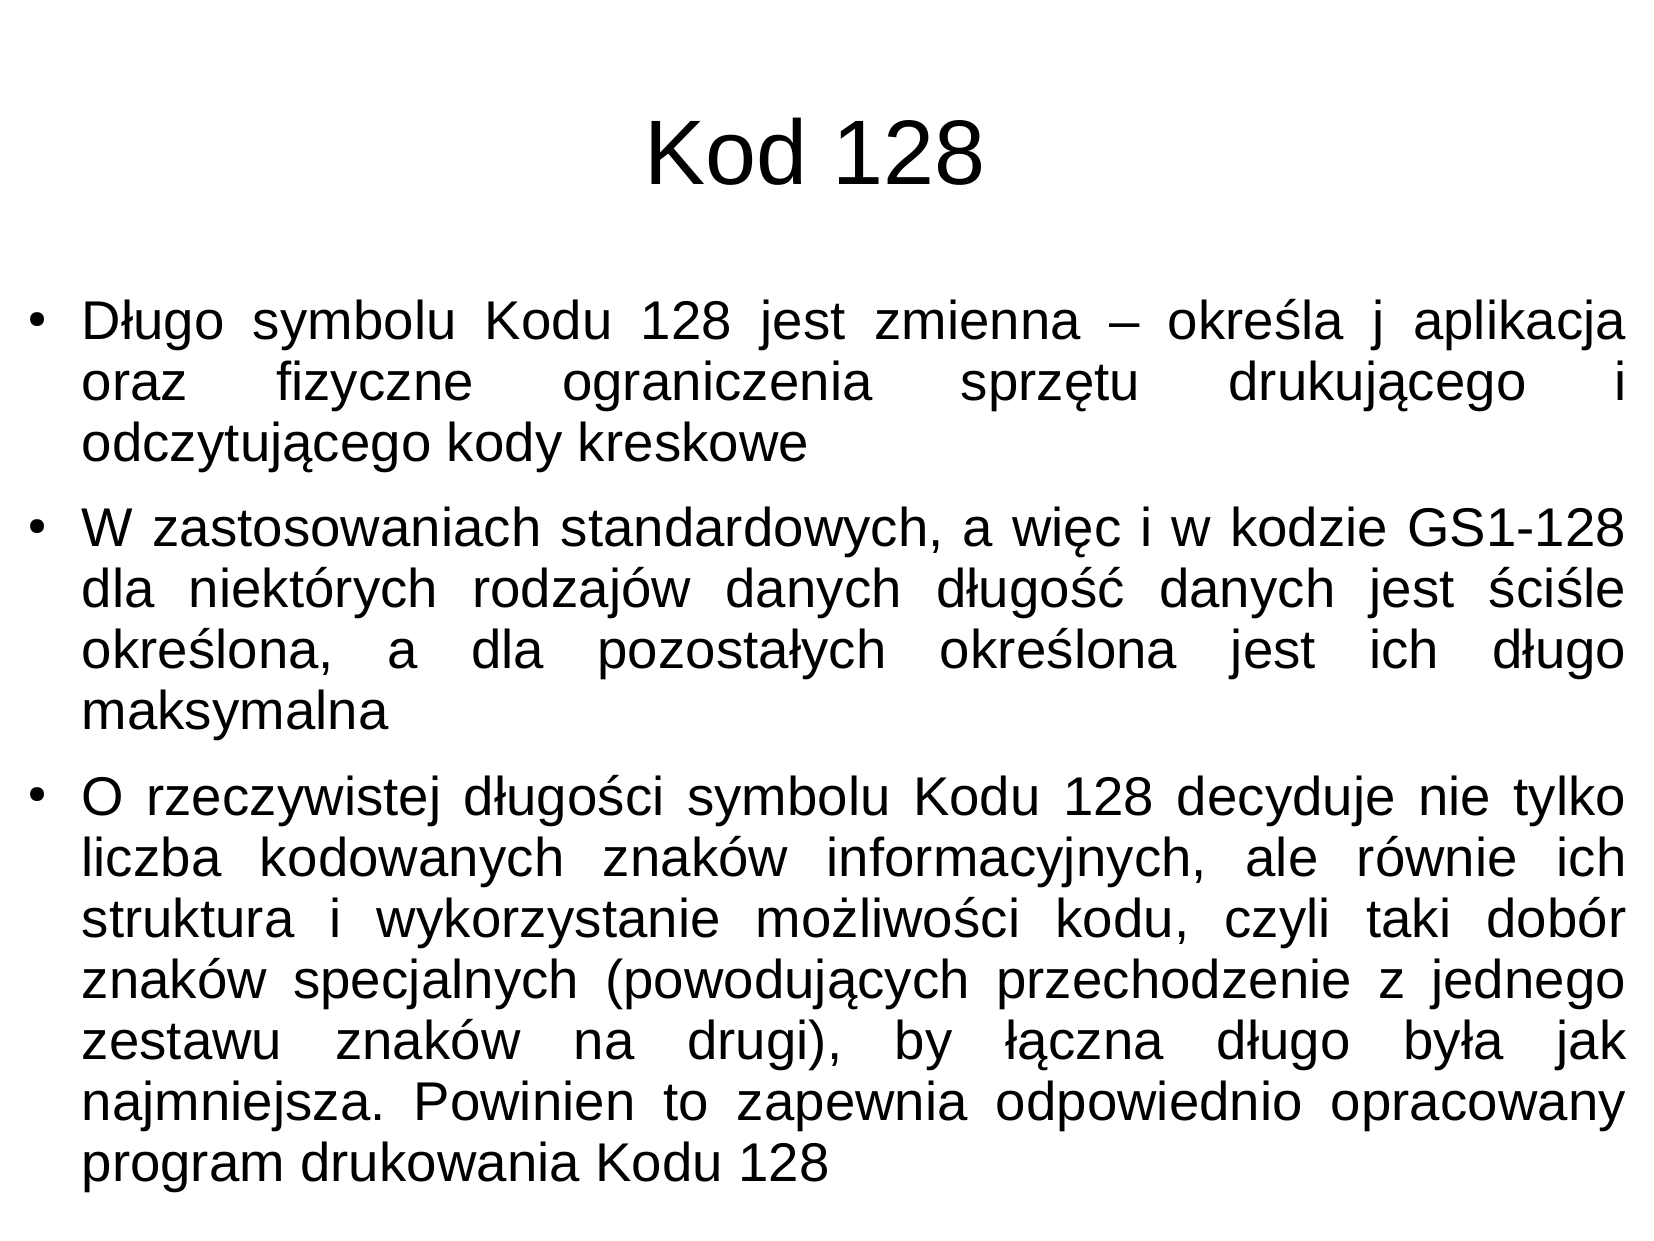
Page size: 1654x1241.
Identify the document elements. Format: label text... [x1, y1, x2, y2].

title Kod 128 [82, 49, 1571, 257]
list Długo symbolu Kodu 128 jest zmienna – określa j aplikacja oraz fizyczne ograniczenia sprzętu drukującego i odczytującego kody kreskowe W zastosowaniach standardowych, a więc i w kodzie GS1-128 dla niektórych rodzajów danych długość danych jest ściśle określona, a dla pozostałych określona jest ich długo maksymalna O rzeczywistej długości symbolu Kodu 128 decyduje nie tylko liczba kodowanych znaków informacyjnych, ale równie ich struktura i wykorzystanie możliwości kodu, czyli taki dobór znaków specjalnych (powodujących przechodzenie z jednego zestawu znaków na drugi), by łączna długo była jak najmniejsza. Powinien to zapewnia odpowiednio opracowany program drukowania Kodu 128 [23, 290, 1630, 1193]
